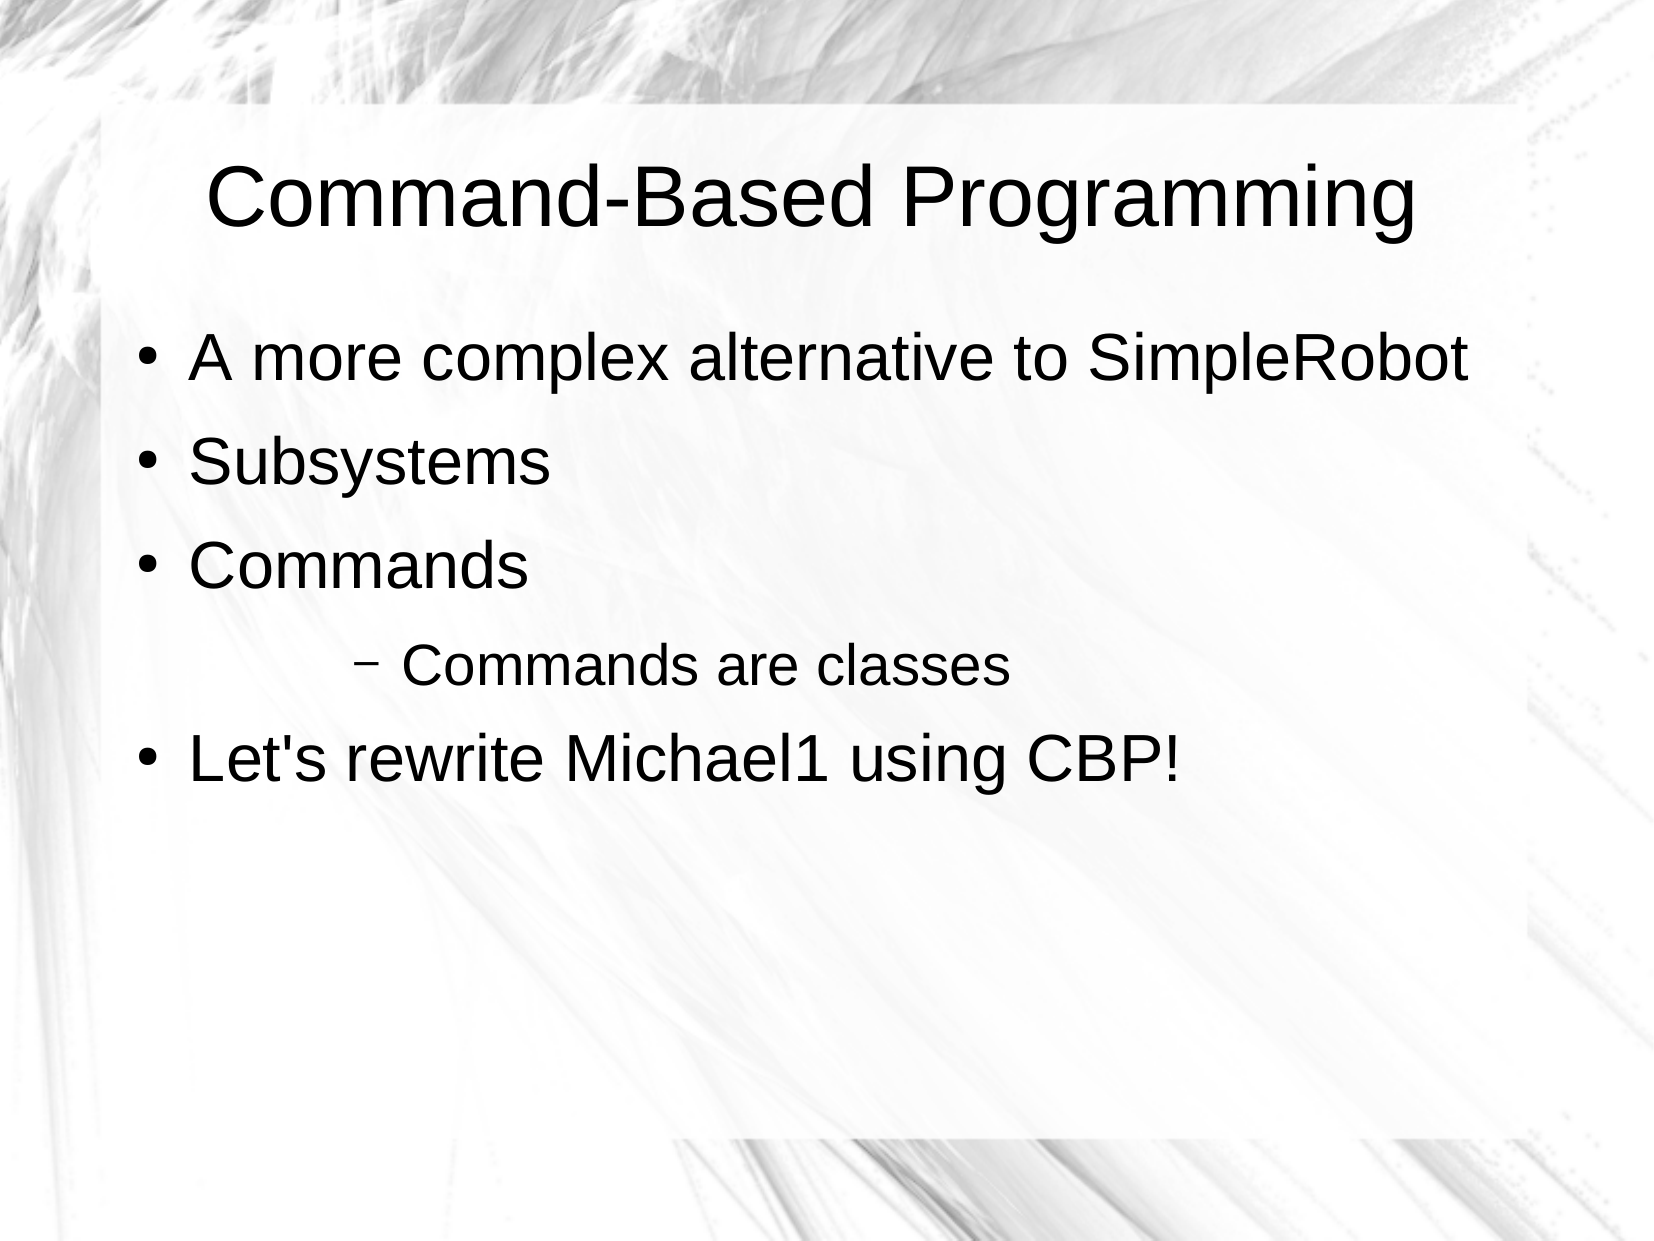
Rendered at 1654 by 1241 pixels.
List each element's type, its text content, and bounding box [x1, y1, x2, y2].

list A more complex alternative to SimpleRobot Subsystems Commands Commands are classes Let's rewrite Michael1 using CBP! [118, 319, 1571, 1040]
picture [0, 0, 1654, 1241]
title Command-Based Programming [118, 112, 1506, 281]
